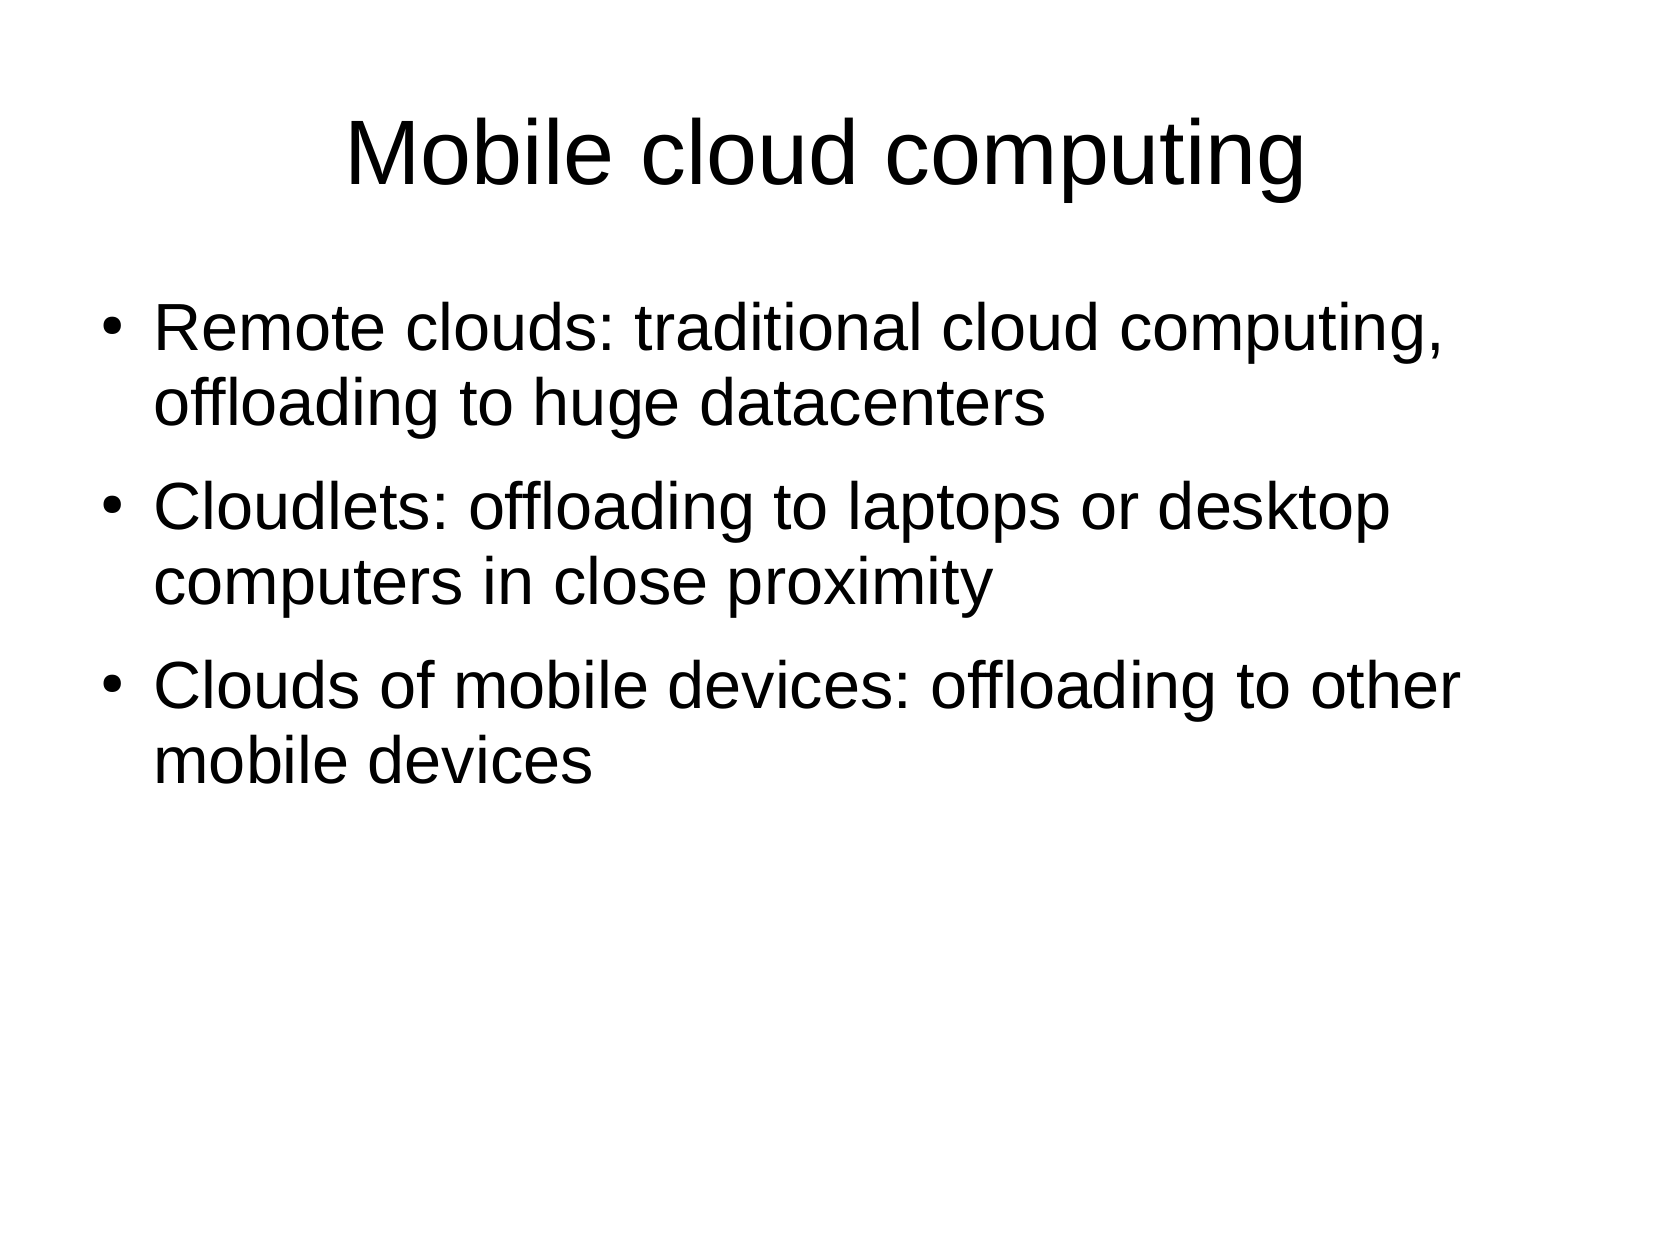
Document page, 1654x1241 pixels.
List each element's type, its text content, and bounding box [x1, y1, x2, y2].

list Remote clouds: traditional cloud computing, offloading to huge datacenters Cloudlets: offloading to laptops or desktop computers in close proximity Clouds of mobile devices: offloading to other mobile devices [82, 290, 1571, 1010]
title Mobile cloud computing [82, 49, 1571, 257]
